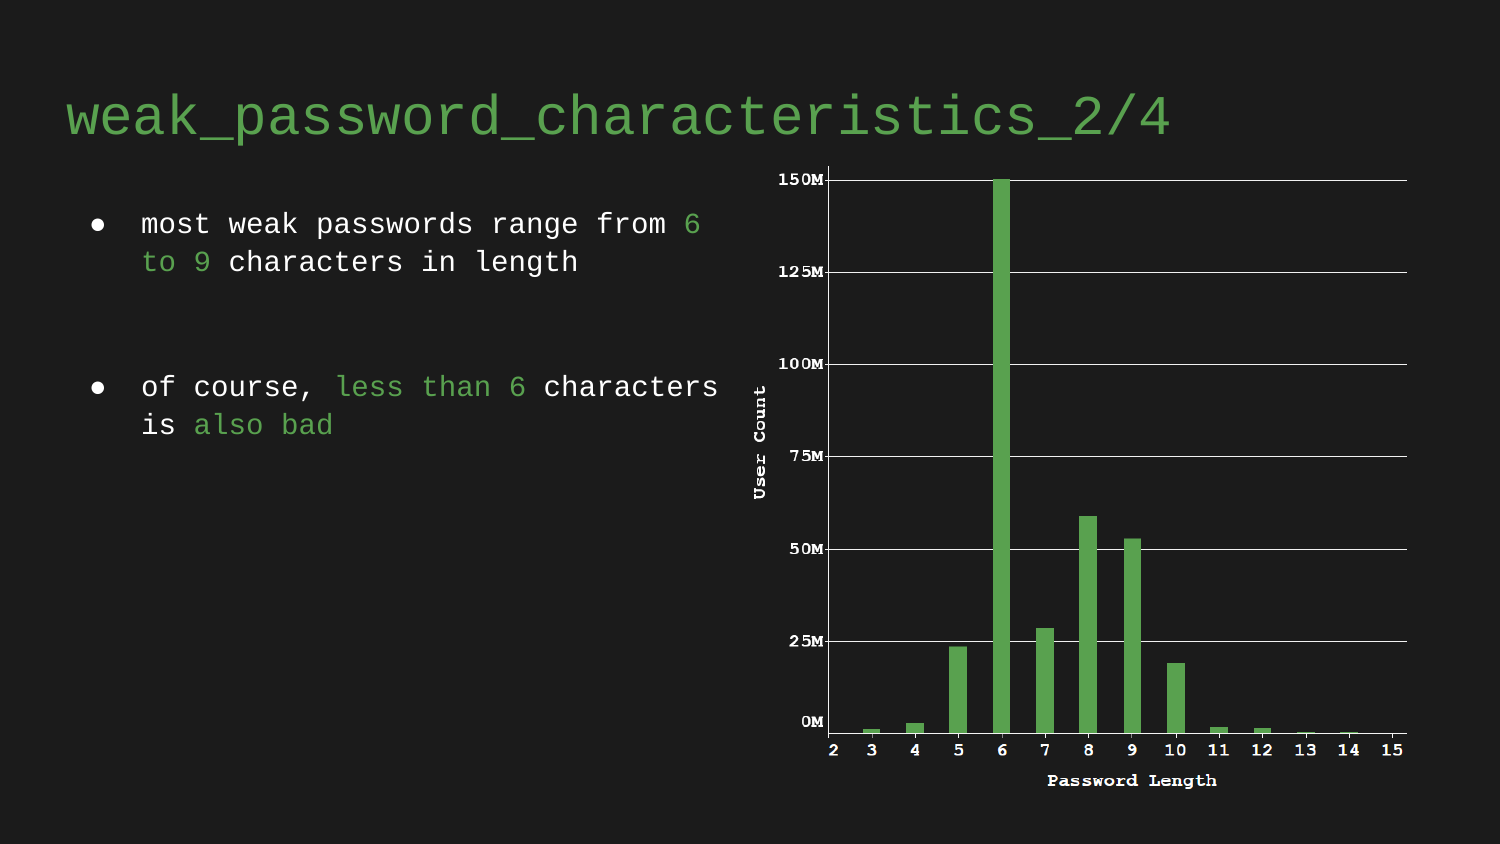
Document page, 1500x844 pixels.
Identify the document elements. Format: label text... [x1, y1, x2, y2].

title weak_password_characteristics_2/4 [51, 72, 1449, 167]
list most weak passwords range from 6 to 9 characters in length of course, less than 6 characters is also bad [51, 189, 750, 750]
picture [750, 166, 1407, 794]
